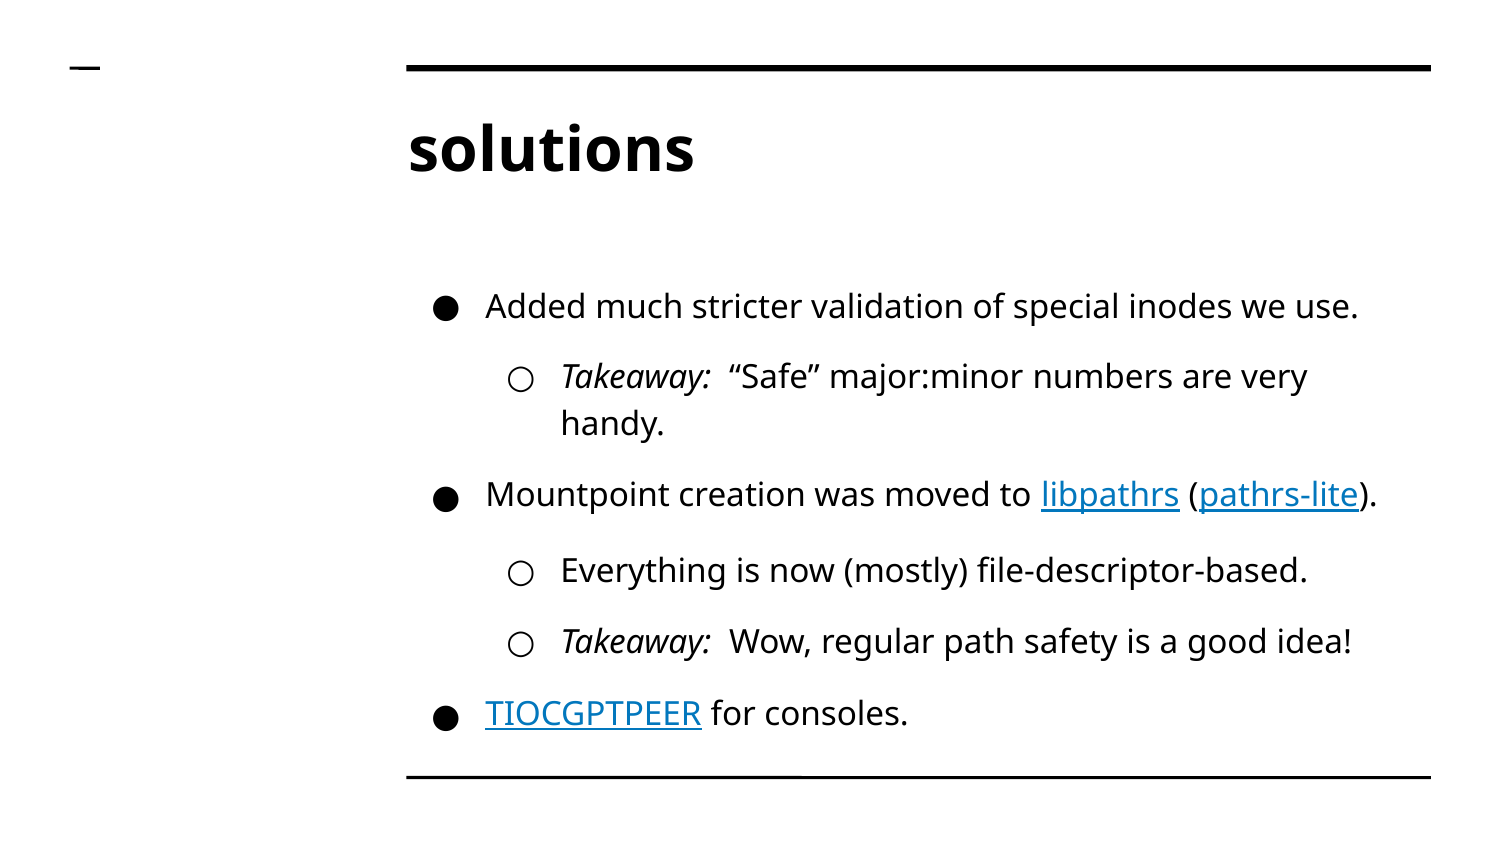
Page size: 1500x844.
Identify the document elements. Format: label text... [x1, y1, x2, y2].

list Added much stricter validation of special inodes we use. Takeaway: “Safe” major:minor numbers are very handy. Mountpoint creation was moved to libpathrs (pathrs-lite). Everything is now (mostly) file-descriptor-based. Takeaway: Wow, regular path safety is a good idea! TIOCGPTPEER for consoles. [395, 261, 1433, 755]
title solutions [393, 94, 1431, 199]
